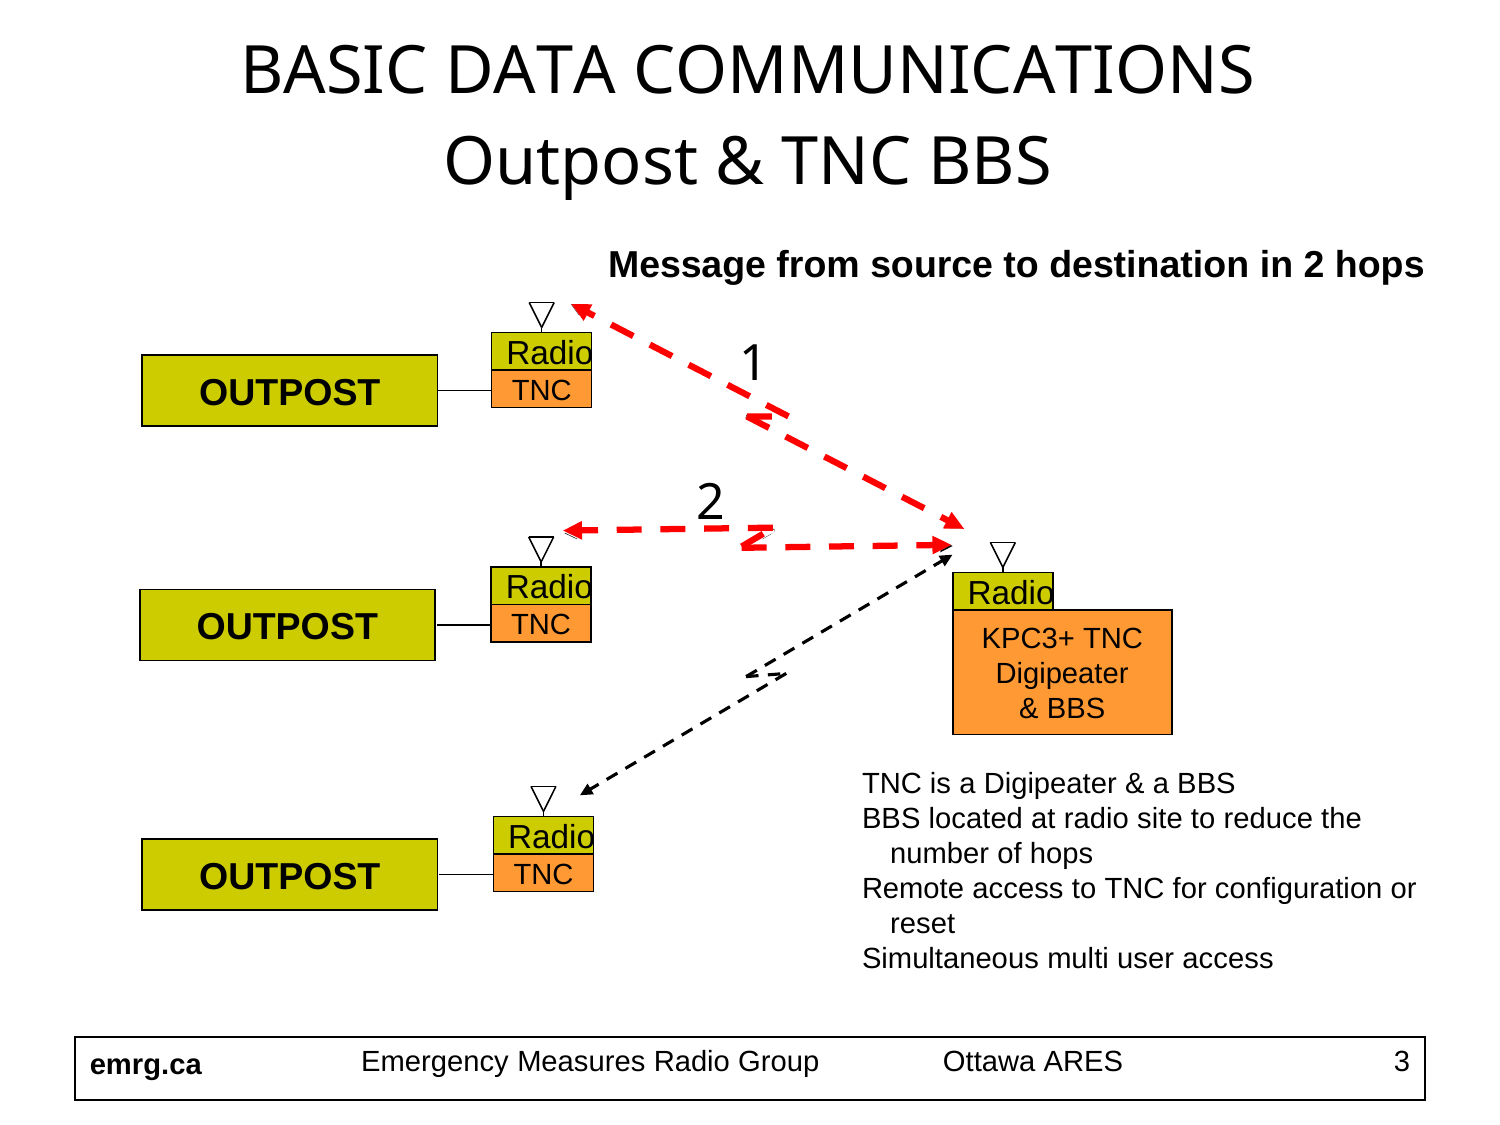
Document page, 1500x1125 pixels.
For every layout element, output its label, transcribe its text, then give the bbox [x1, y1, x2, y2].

text_box TNC [491, 370, 592, 408]
text_box OUTPOST [139, 589, 436, 661]
text_box Radio [493, 816, 594, 854]
text_box TNC [491, 605, 592, 642]
text_box 1 [724, 322, 783, 399]
text_box OUTPOST [142, 839, 438, 910]
text_box 1 [724, 389, 742, 399]
text_box 2 [682, 461, 741, 525]
text_box TNC is a Digipeater & a BBS BBS located at radio site to reduce the number of hops Remote access to TNC for configuration or reset Simultaneous multi user access [847, 756, 1442, 982]
text_box Radio [491, 566, 592, 605]
title BASIC DATA COMMUNICATIONS Outpost & TNC BBS [73, 18, 1424, 207]
text_box TNC [493, 854, 594, 892]
text_box Message from source to destination in 2 hops [593, 232, 1442, 293]
text_box Radio [1040, 588, 1050, 602]
text_box Radio [491, 332, 592, 370]
text_box OUTPOST [142, 355, 438, 426]
text_box Radio [952, 572, 1053, 610]
text_box KPC3+ TNC Digipeater & BBS [952, 609, 1172, 735]
